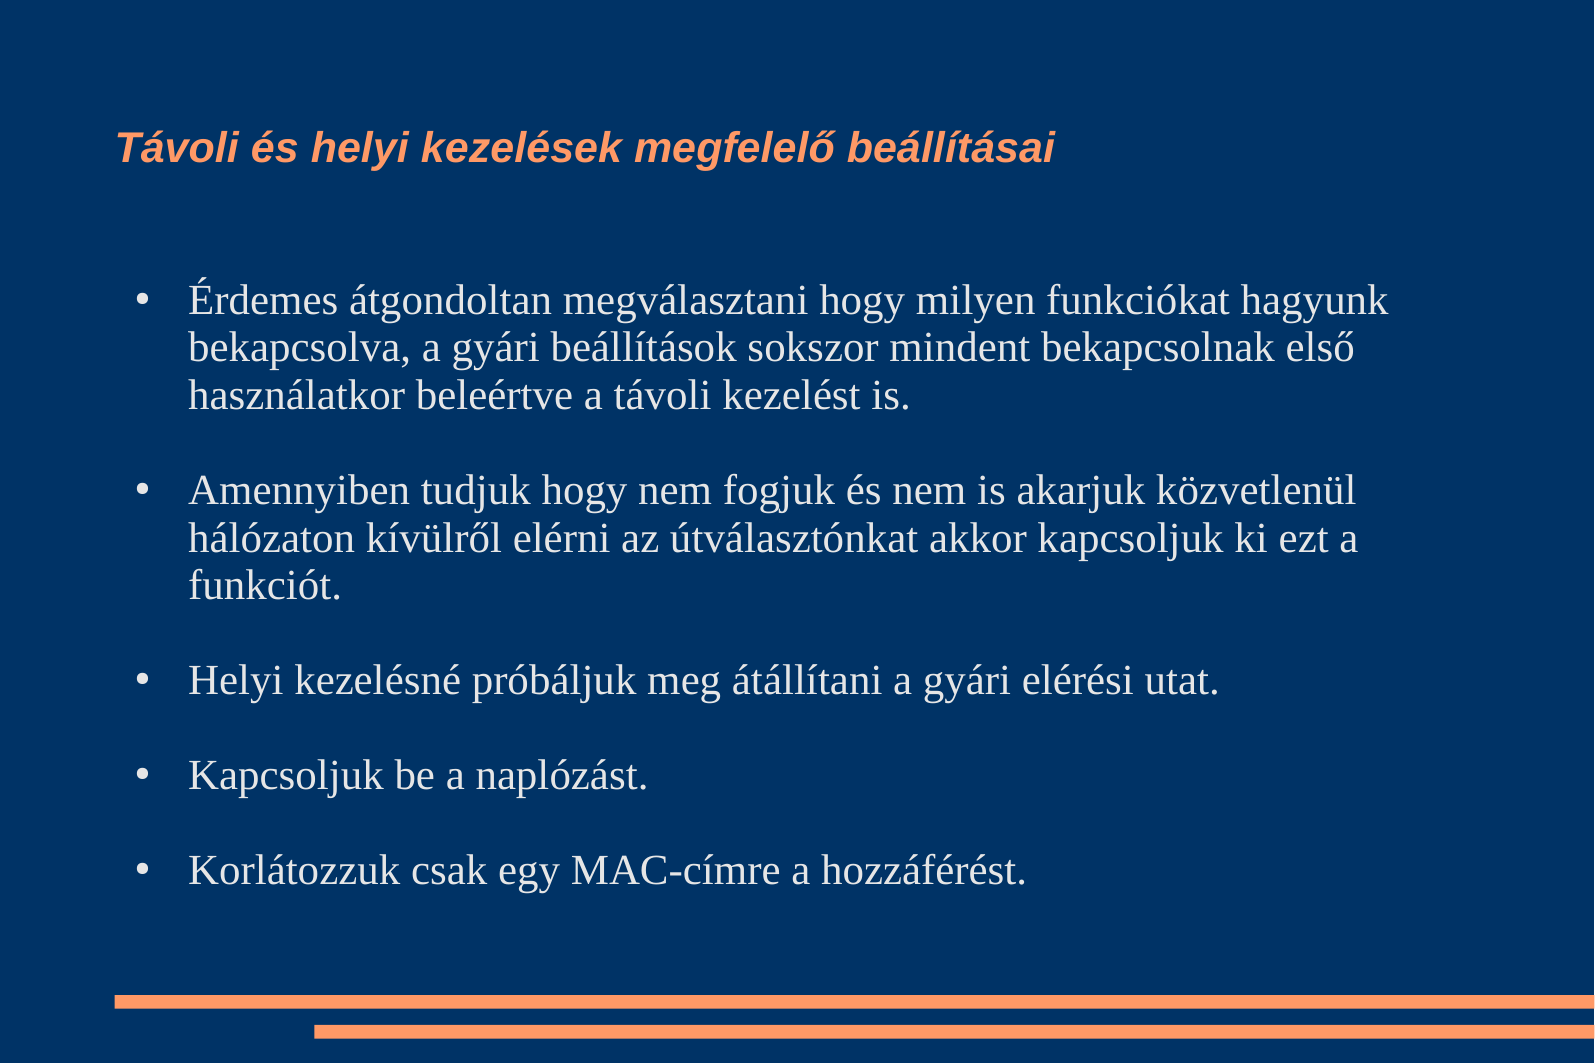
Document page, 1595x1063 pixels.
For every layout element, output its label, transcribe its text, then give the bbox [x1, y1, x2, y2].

list Érdemes átgondoltan megválasztani hogy milyen funkciókat hagyunk bekapcsolva, a gyári beállítások sokszor mindent bekapcsolnak első használatkor beleértve a távoli kezelést is. Amennyiben tudjuk hogy nem fogjuk és nem is akarjuk közvetlenül hálózaton kívülről elérni az útválasztónkat akkor kapcsoljuk ki ezt a funkciót. Helyi kezelésné próbáljuk meg átállítani a gyári elérési utat. Kapcsoljuk be a naplózást. Korlátozzuk csak egy MAC-címre a hozzáférést. [117, 276, 1505, 971]
title Távoli és helyi kezelések megfelelő beállításai [114, 59, 1477, 237]
